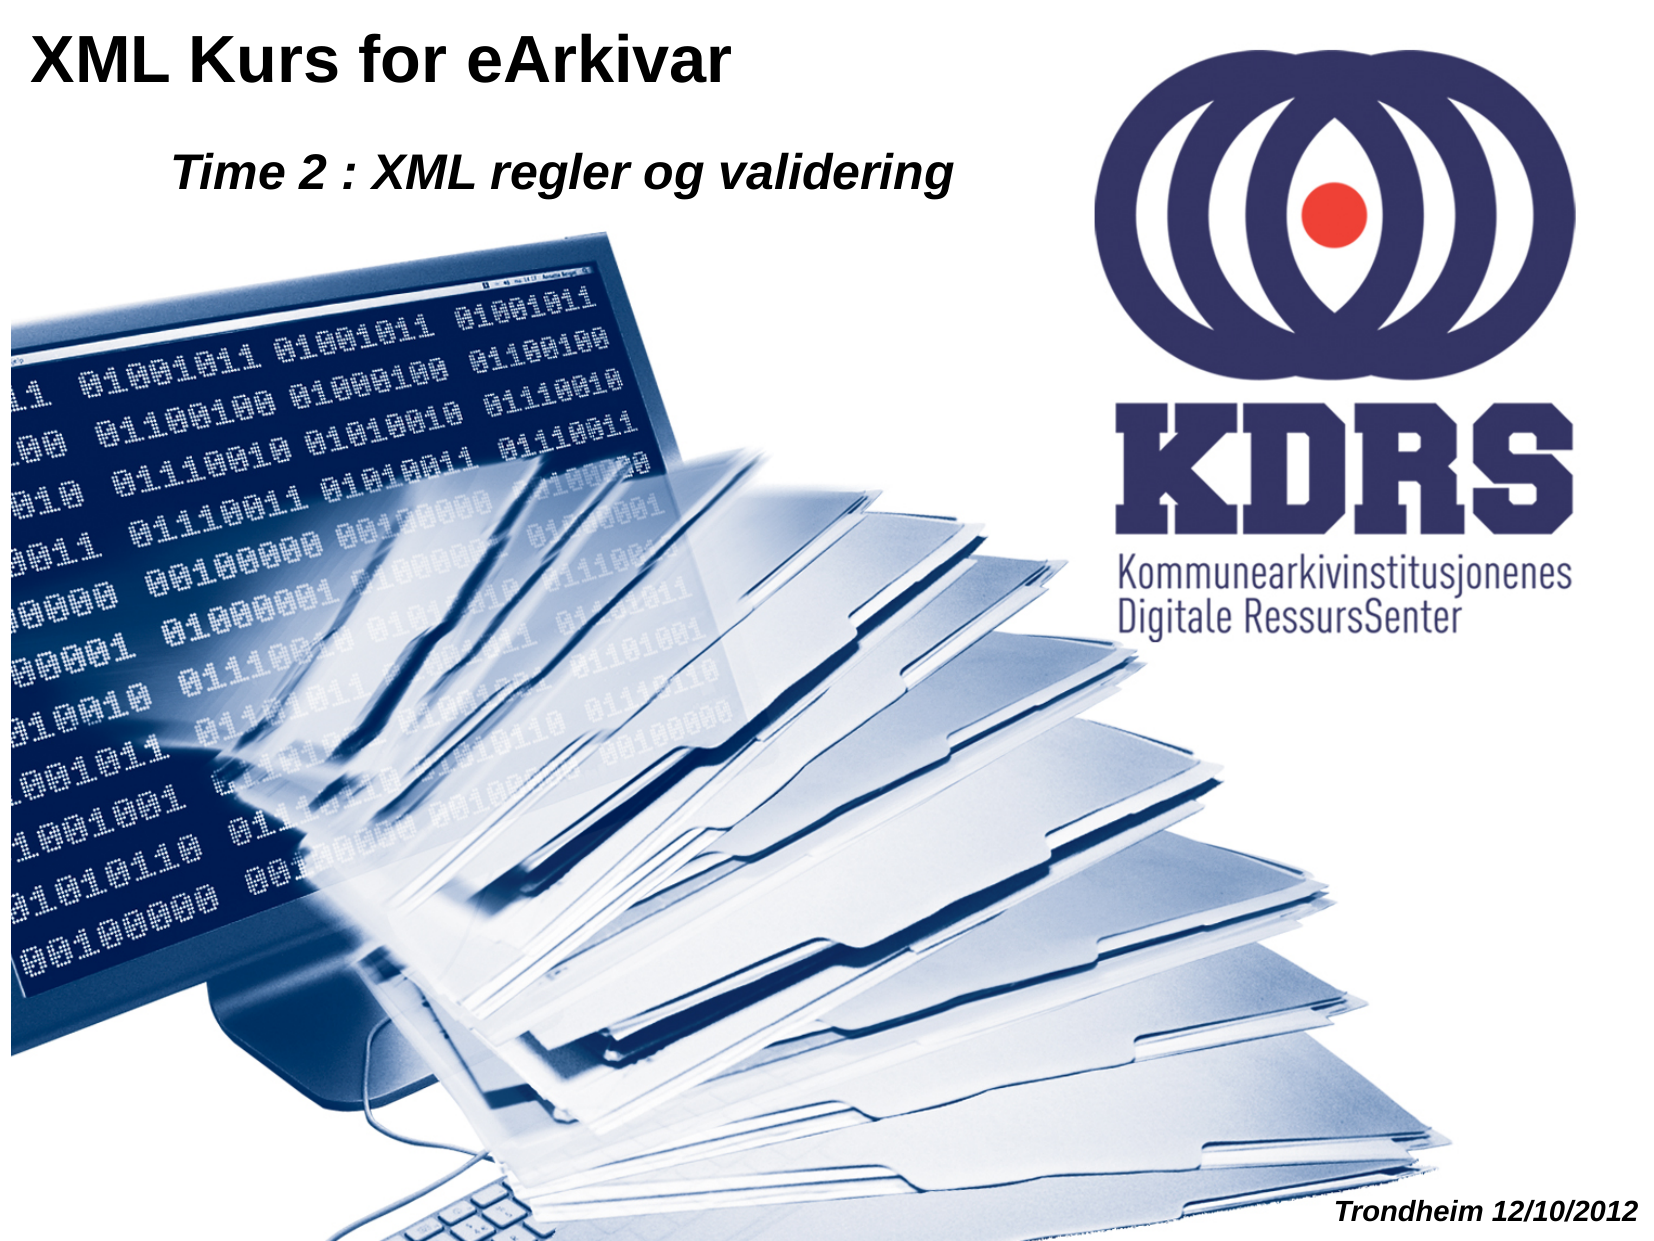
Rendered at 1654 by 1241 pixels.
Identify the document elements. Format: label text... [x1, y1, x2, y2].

text_box Trondheim 12/10/2012 [1231, 1188, 1654, 1241]
text_box XML Kurs for eArkivar [15, 14, 778, 116]
picture [11, 0, 1643, 1241]
text_box Time 2 : XML regler og validering [155, 137, 1103, 211]
